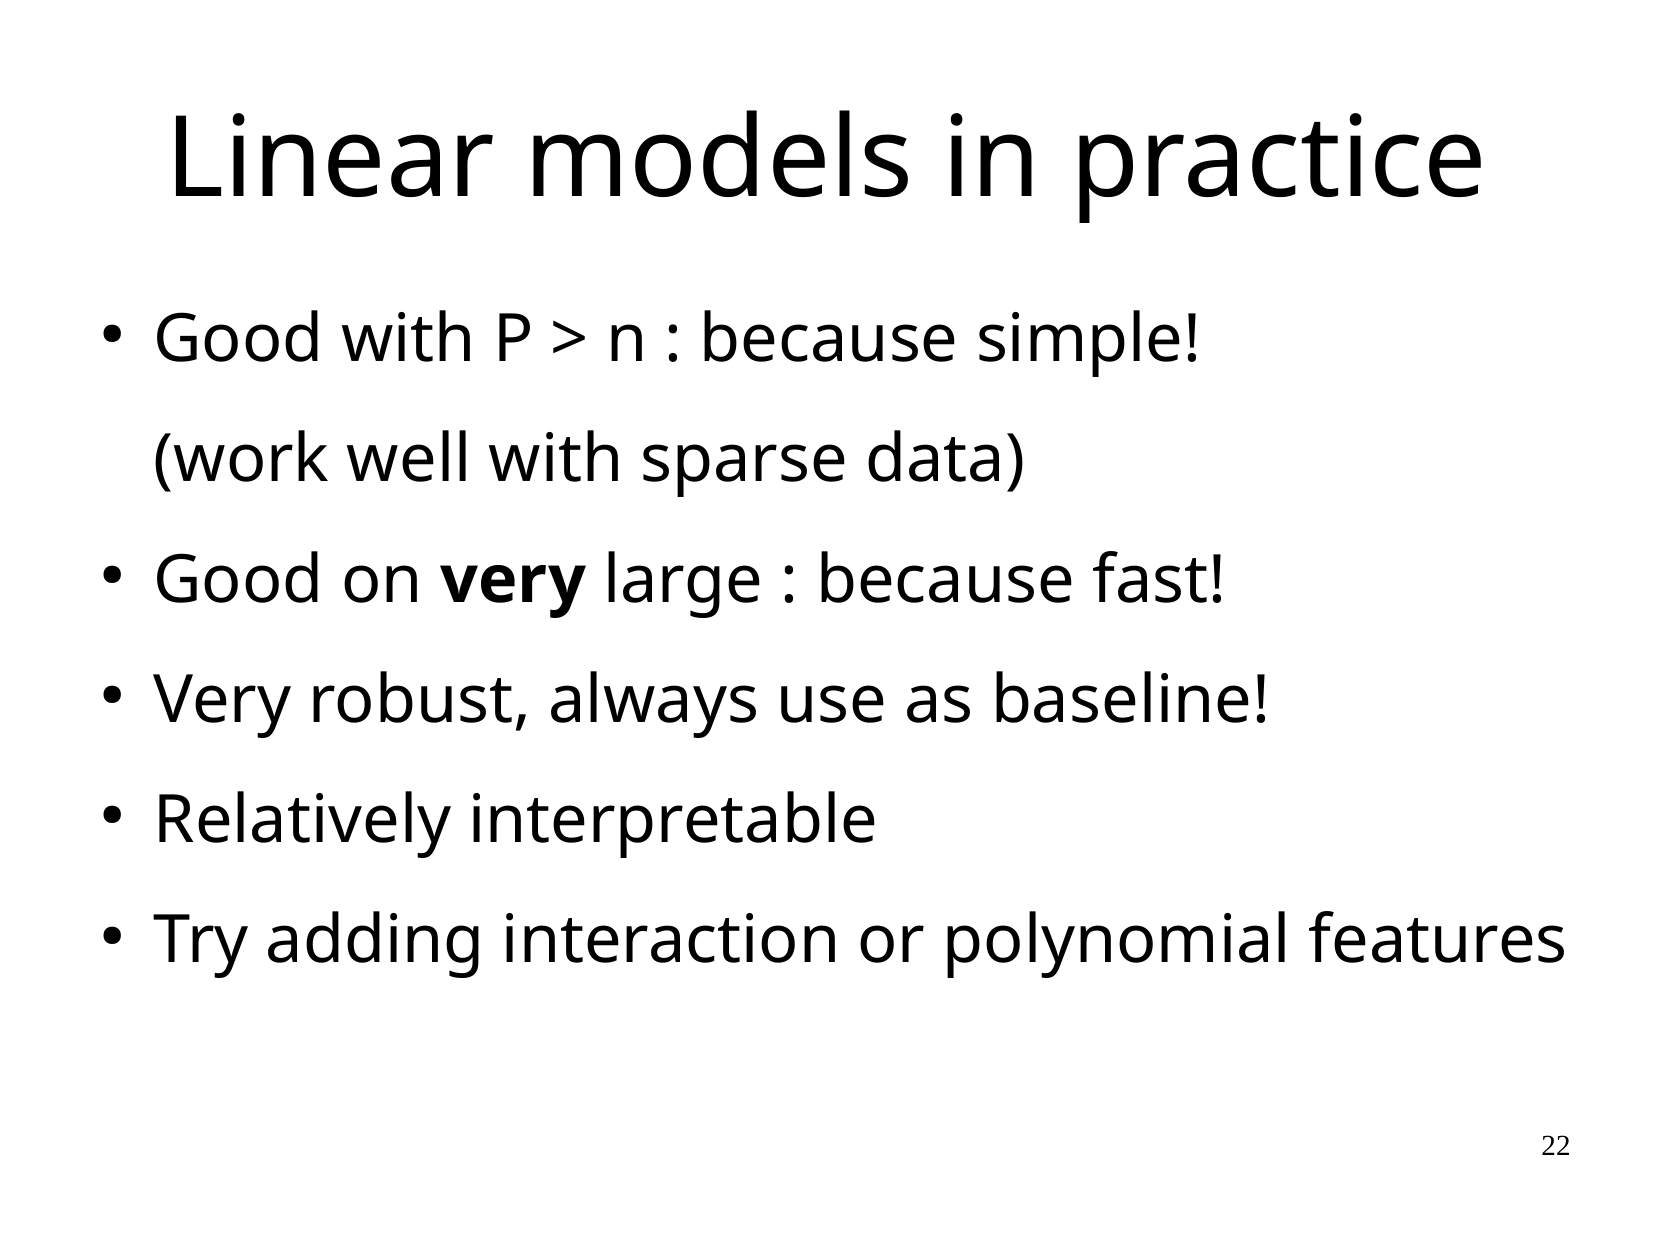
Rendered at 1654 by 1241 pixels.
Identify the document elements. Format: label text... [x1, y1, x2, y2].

title Linear models in practice [82, 49, 1571, 257]
list Good with P > n : because simple! (work well with sparse data) Good on very large : because fast! Very robust, always use as baseline! Relatively interpretable Try adding interaction or polynomial features [82, 290, 1571, 1010]
